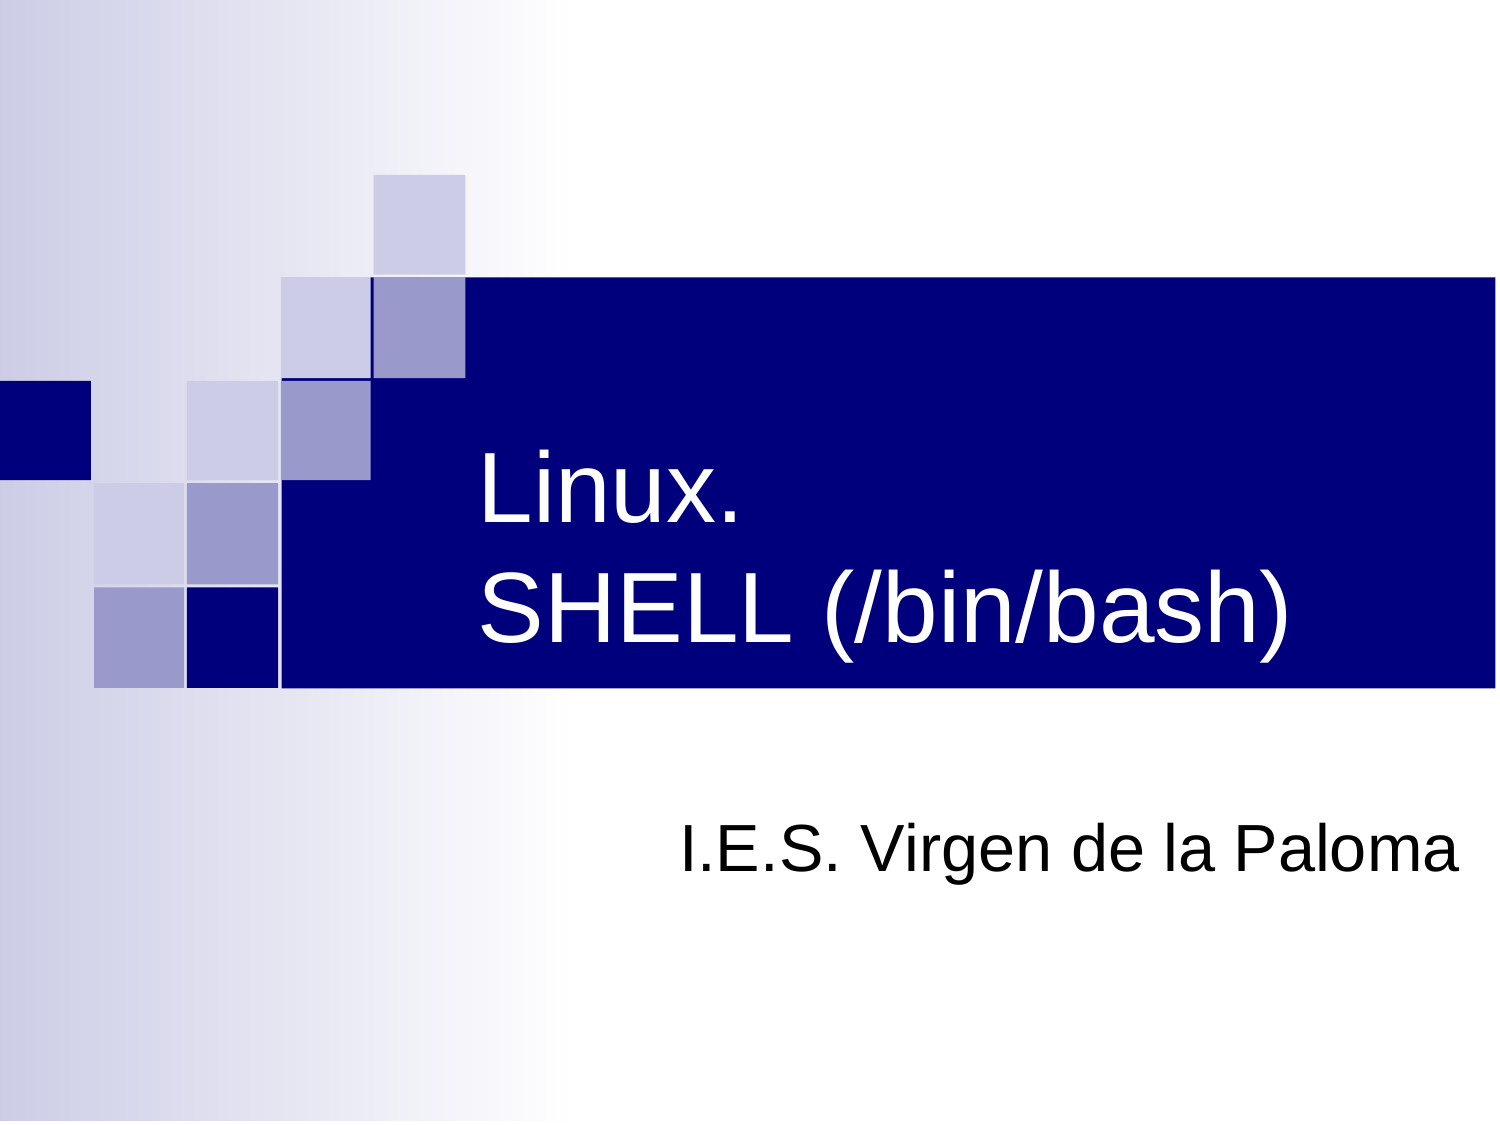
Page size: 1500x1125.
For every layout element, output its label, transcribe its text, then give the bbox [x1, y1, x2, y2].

text_box Linux. SHELL (/bin/bash) [312, 361, 1500, 725]
text_box I.E.S. Virgen de la Paloma [88, 699, 1476, 989]
